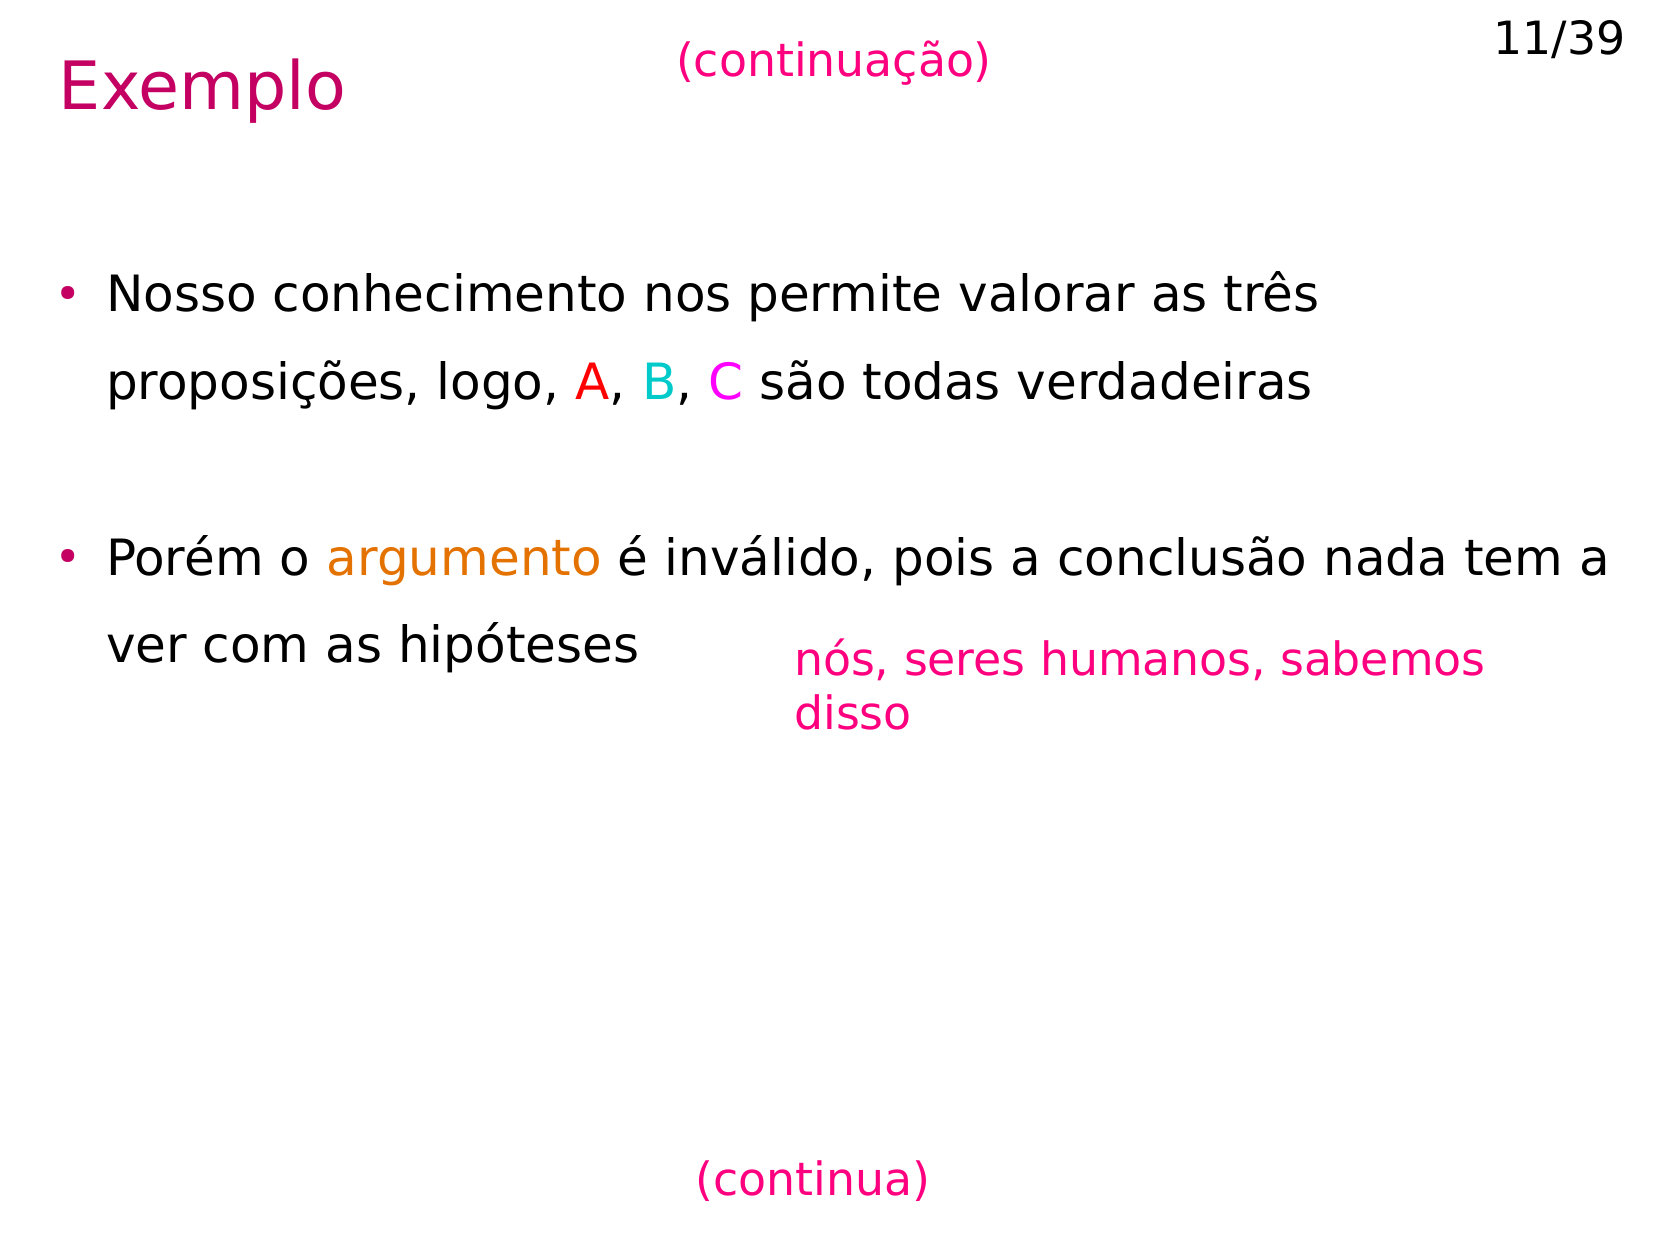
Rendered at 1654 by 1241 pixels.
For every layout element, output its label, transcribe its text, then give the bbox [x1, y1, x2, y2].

list Nosso conhecimento nos permite valorar as três proposições, logo, A, B, C são todas verdadeiras Porém o argumento é inválido, pois a conclusão nada tem a ver com as hipóteses [59, 236, 1625, 1211]
title Exemplo [59, 29, 661, 148]
text_box (continua) [680, 1145, 945, 1214]
title Exemplo [1028, 29, 1625, 148]
text_box nós, seres humanos, sabemos disso [779, 625, 1524, 768]
text_box (continuação) [661, 26, 1028, 148]
